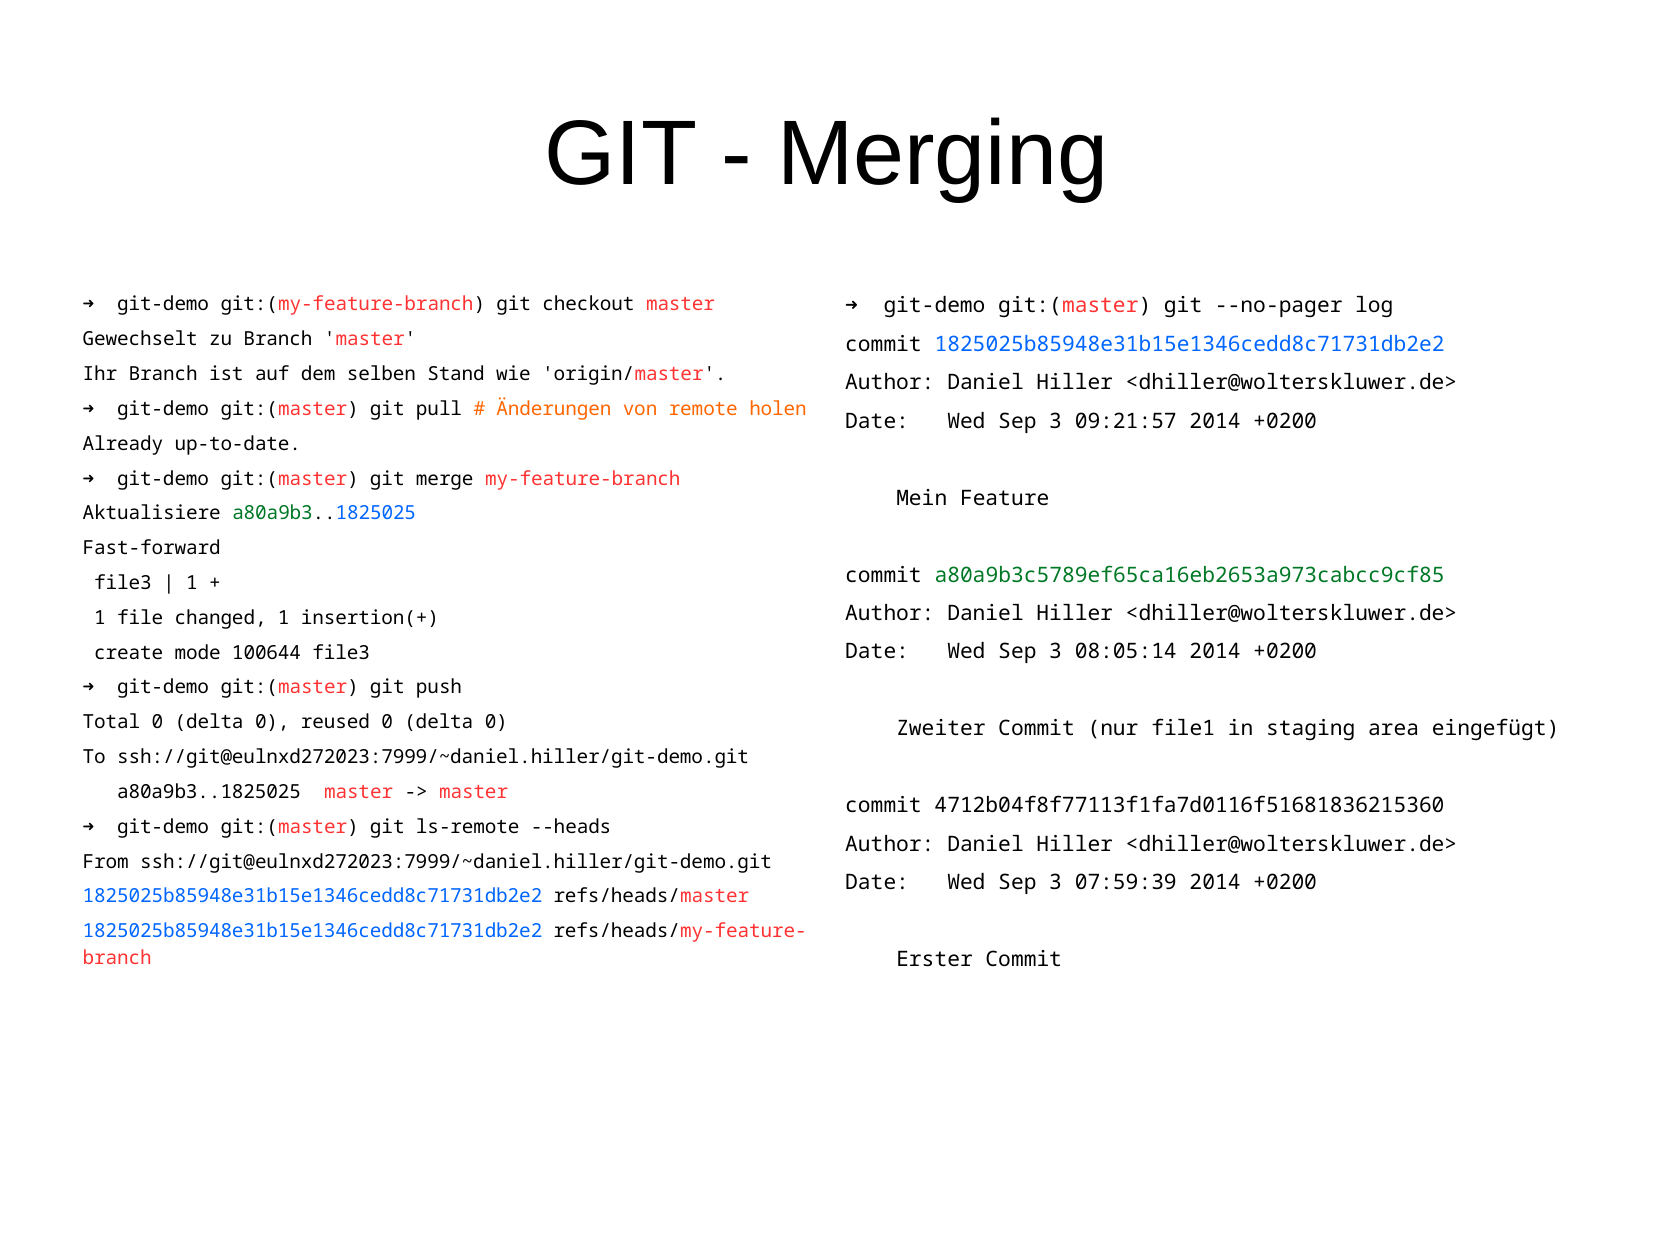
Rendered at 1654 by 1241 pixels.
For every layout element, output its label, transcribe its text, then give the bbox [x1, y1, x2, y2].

list ➜ git-demo git:(master) git --no-pager log commit 1825025b85948e31b15e1346cedd8c71731db2e2 Author: Daniel Hiller <dhiller@wolterskluwer.de> Date: Wed Sep 3 09:21:57 2014 +0200 Mein Feature commit a80a9b3c5789ef65ca16eb2653a973cabcc9cf85 Author: Daniel Hiller <dhiller@wolterskluwer.de> Date: Wed Sep 3 08:05:14 2014 +0200 Zweiter Commit (nur file1 in staging area eingefügt) commit 4712b04f8f77113f1fa7d0116f51681836215360 Author: Daniel Hiller <dhiller@wolterskluwer.de> Date: Wed Sep 3 07:59:39 2014 +0200 Erster Commit [845, 290, 1572, 1010]
list ➜ git-demo git:(my-feature-branch) git checkout master Gewechselt zu Branch 'master' Ihr Branch ist auf dem selben Stand wie 'origin/master'. ➜ git-demo git:(master) git pull # Änderungen von remote holen Already up-to-date. ➜ git-demo git:(master) git merge my-feature-branch Aktualisiere a80a9b3..1825025 Fast-forward file3 | 1 + 1 file changed, 1 insertion(+) create mode 100644 file3 ➜ git-demo git:(master) git push Total 0 (delta 0), reused 0 (delta 0) To ssh://git@eulnxd272023:7999/~daniel.hiller/git-demo.git a80a9b3..1825025 master -> master ➜ git-demo git:(master) git ls-remote --heads From ssh://git@eulnxd272023:7999/~daniel.hiller/git-demo.git 1825025b85948e31b15e1346cedd8c71731db2e2 refs/heads/master 1825025b85948e31b15e1346cedd8c71731db2e2 refs/heads/my-feature-branch [82, 290, 809, 1010]
title GIT - Merging [82, 49, 1571, 257]
